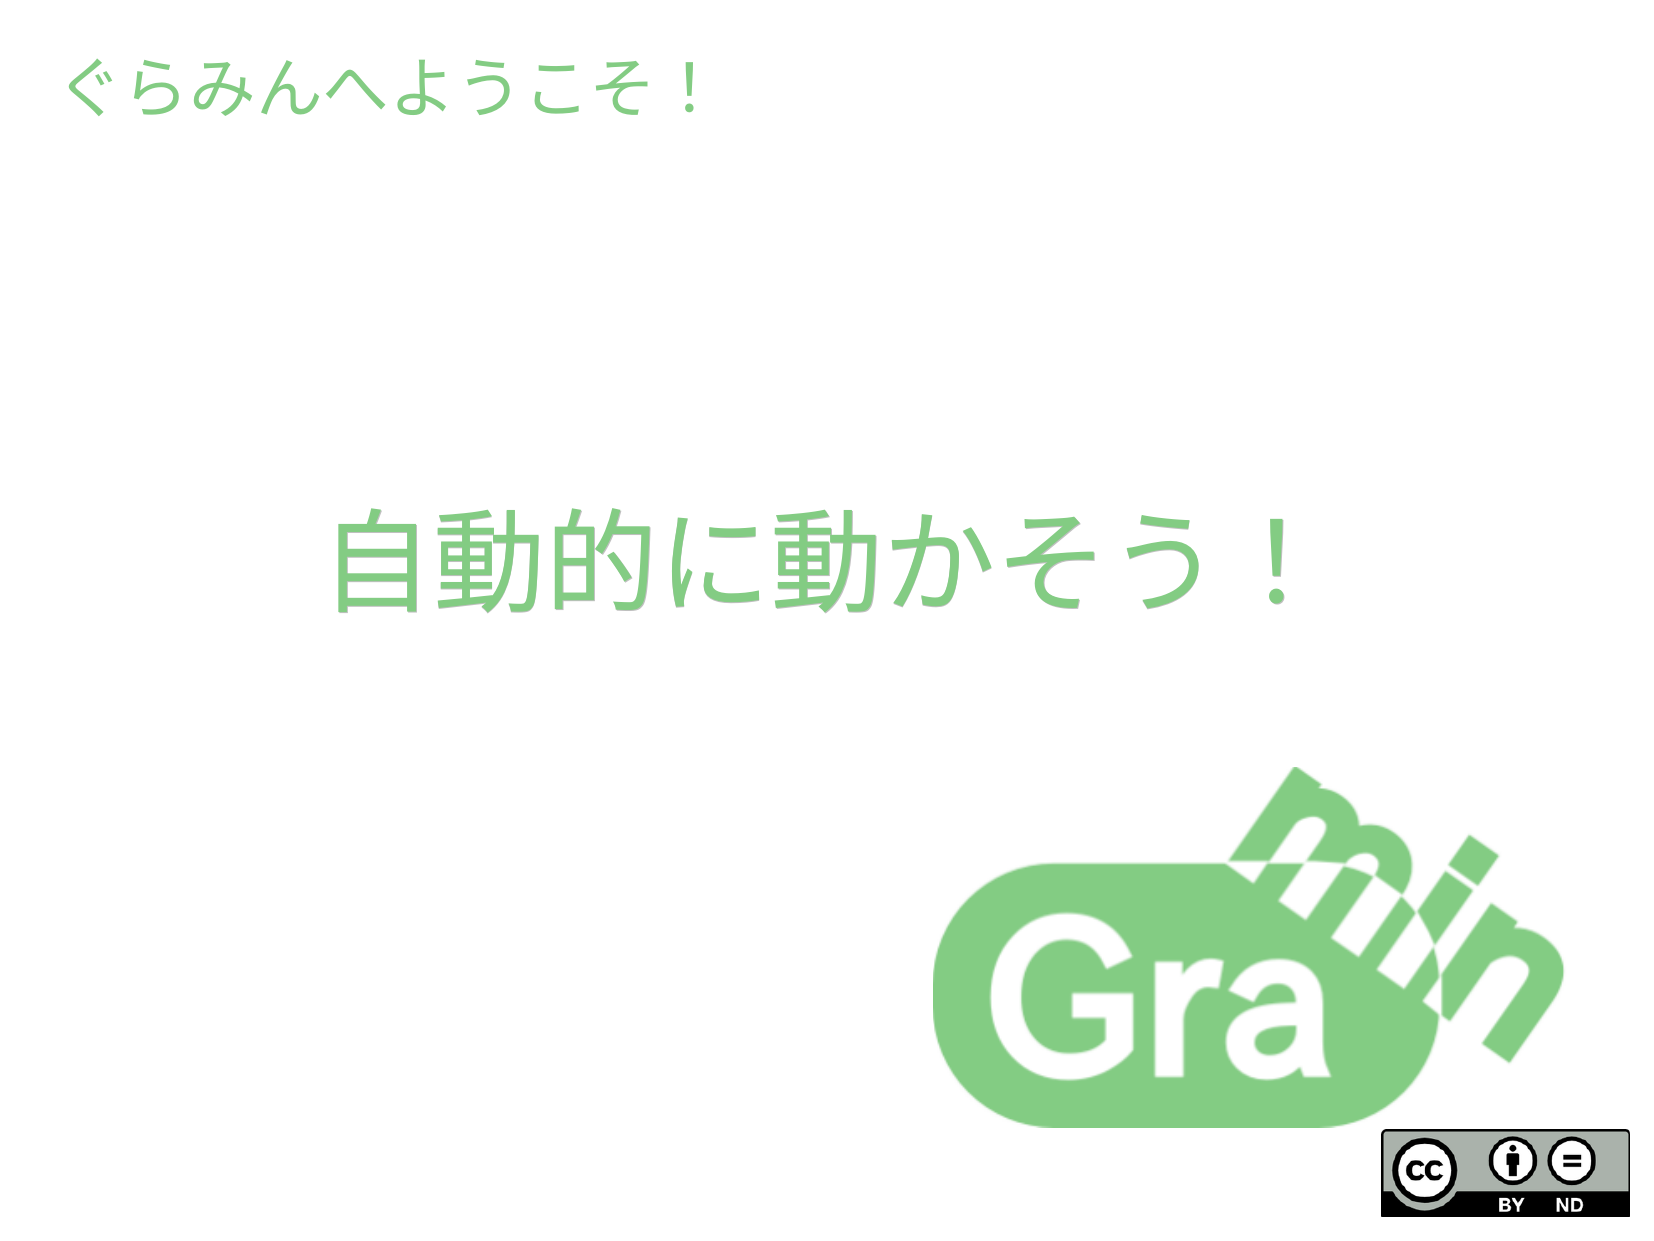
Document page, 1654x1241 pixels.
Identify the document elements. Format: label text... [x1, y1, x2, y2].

title ぐらみんへようこそ！ [35, 33, 745, 133]
picture [933, 767, 1577, 1128]
picture [1381, 1129, 1630, 1217]
title 自動的に動かそう！ [159, 369, 1495, 741]
